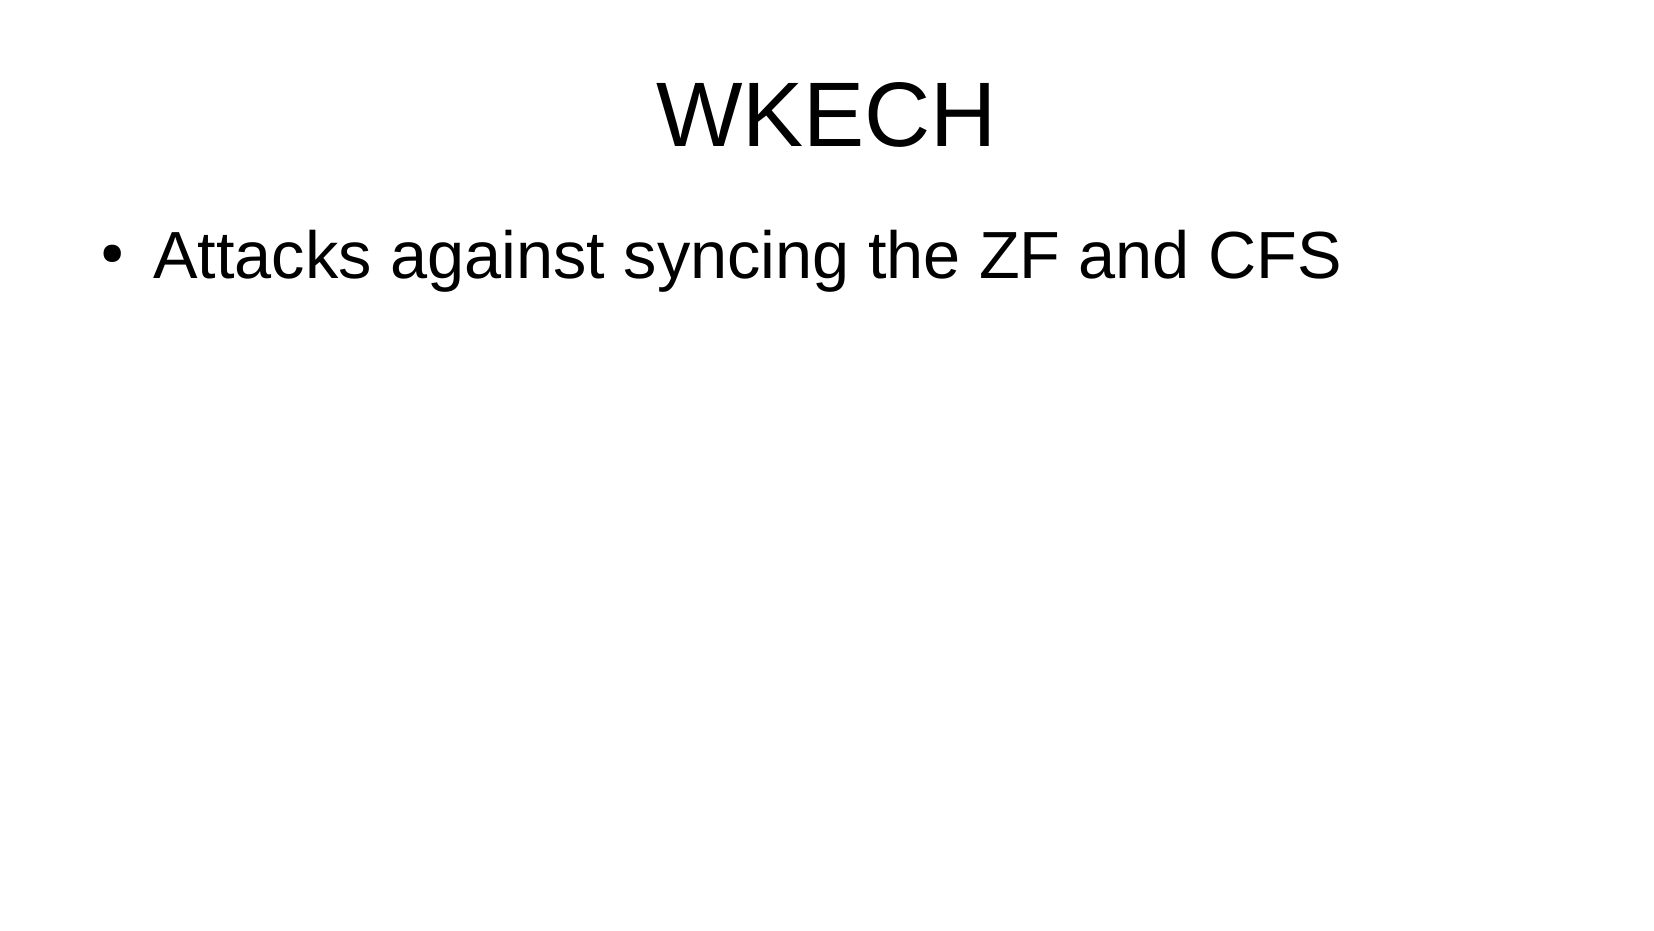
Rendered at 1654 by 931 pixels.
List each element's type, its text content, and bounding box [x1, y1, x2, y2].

title WKECH [82, 37, 1571, 193]
list Attacks against syncing the ZF and CFS [82, 217, 1571, 758]
